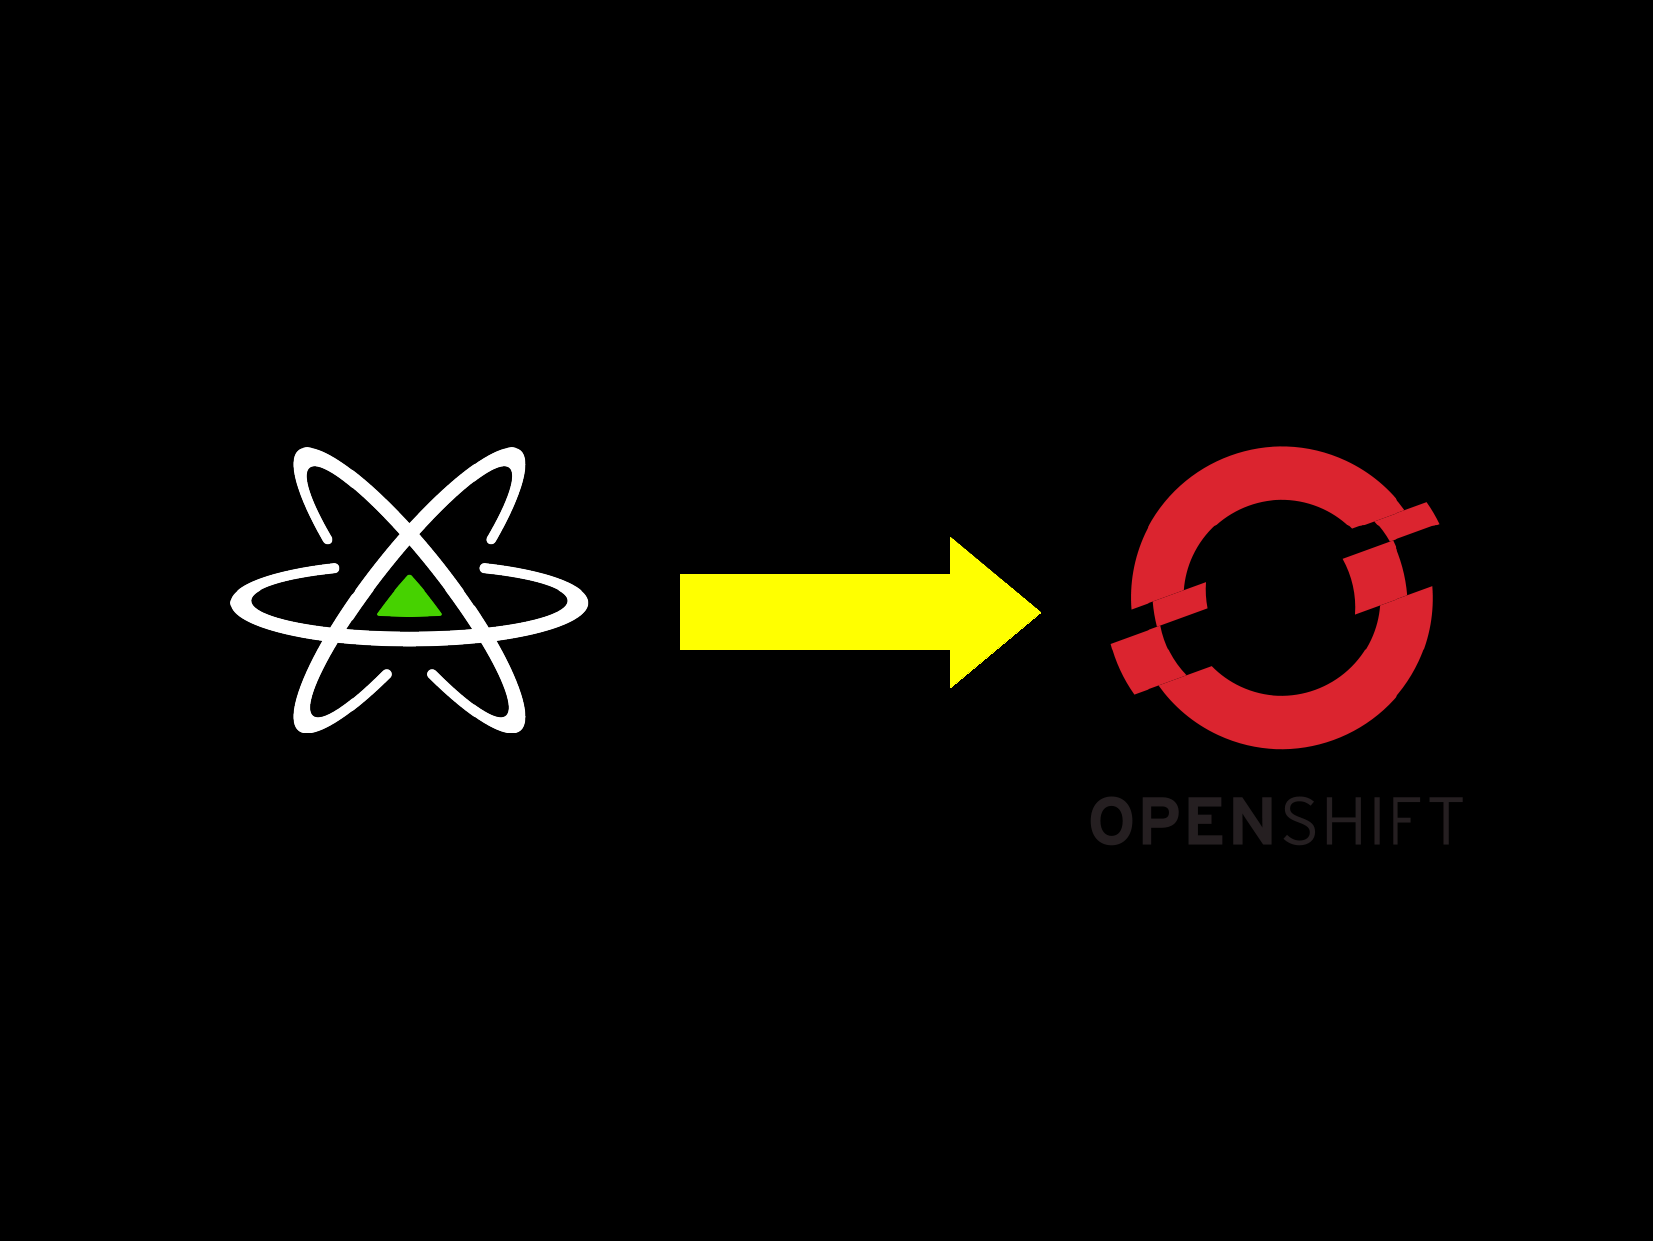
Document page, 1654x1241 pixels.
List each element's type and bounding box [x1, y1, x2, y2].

picture [230, 447, 596, 733]
text_box [680, 537, 1025, 688]
picture [1025, 402, 1521, 898]
